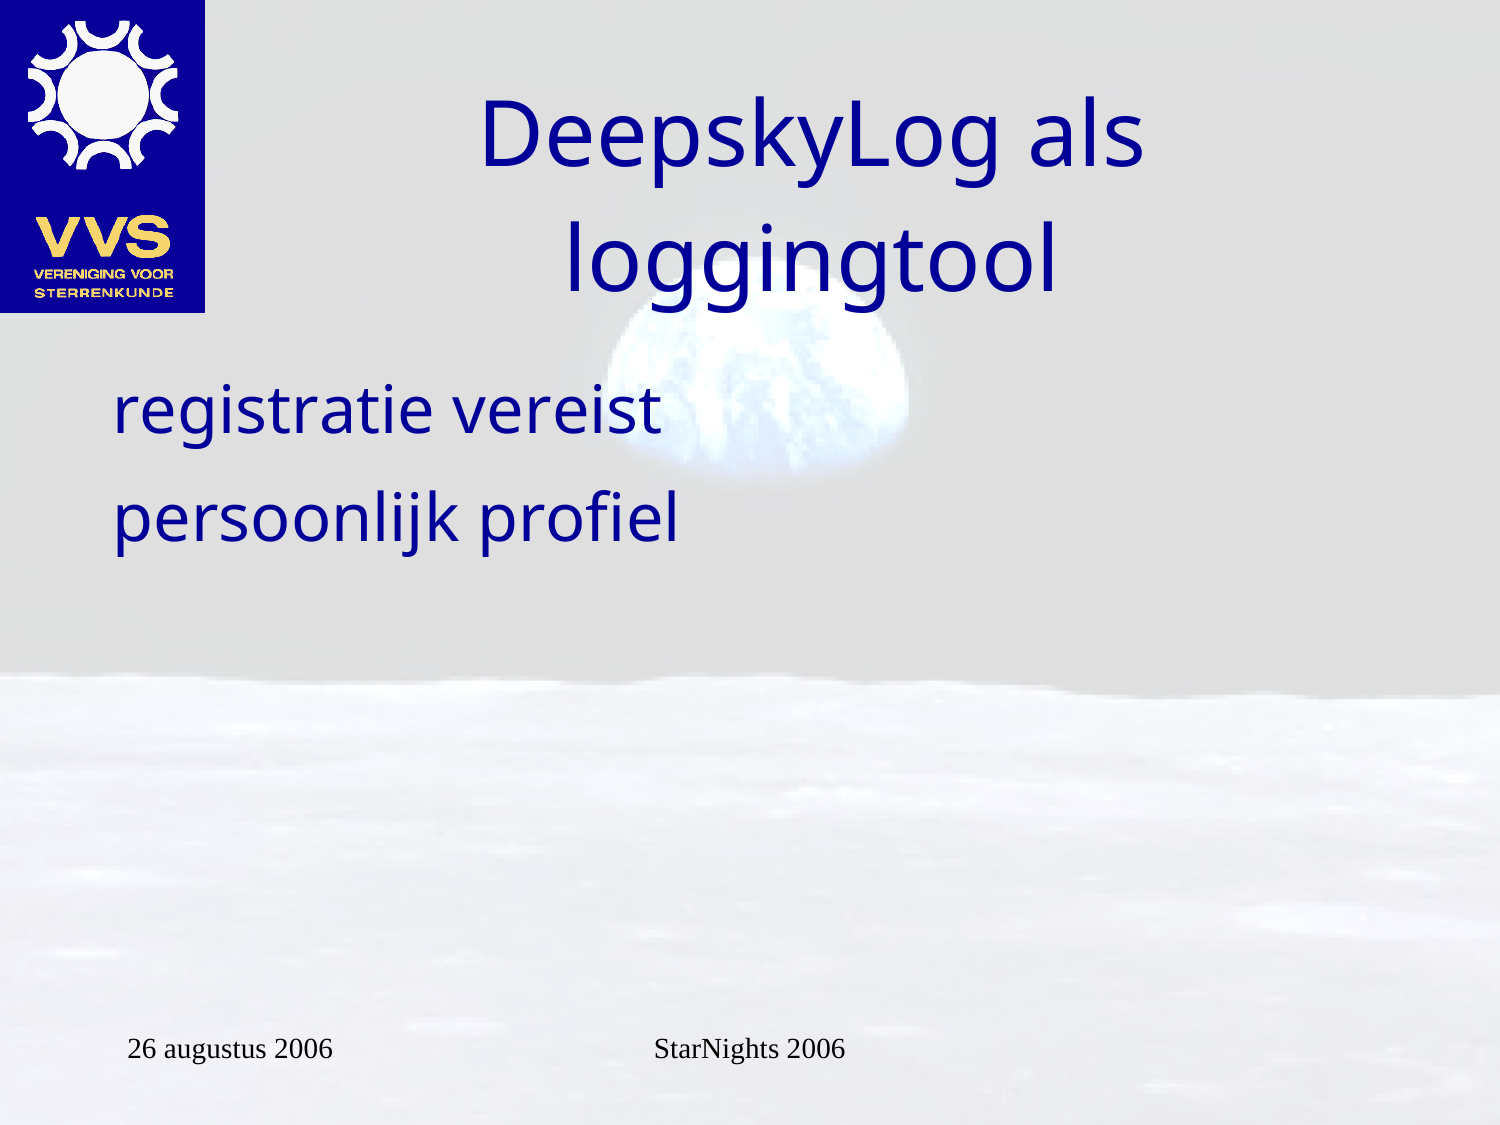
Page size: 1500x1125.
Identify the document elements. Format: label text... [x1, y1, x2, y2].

list registratie vereist persoonlijk profiel [112, 362, 1388, 1001]
picture [0, 0, 205, 313]
title DeepskyLog als loggingtool [237, 76, 1388, 312]
